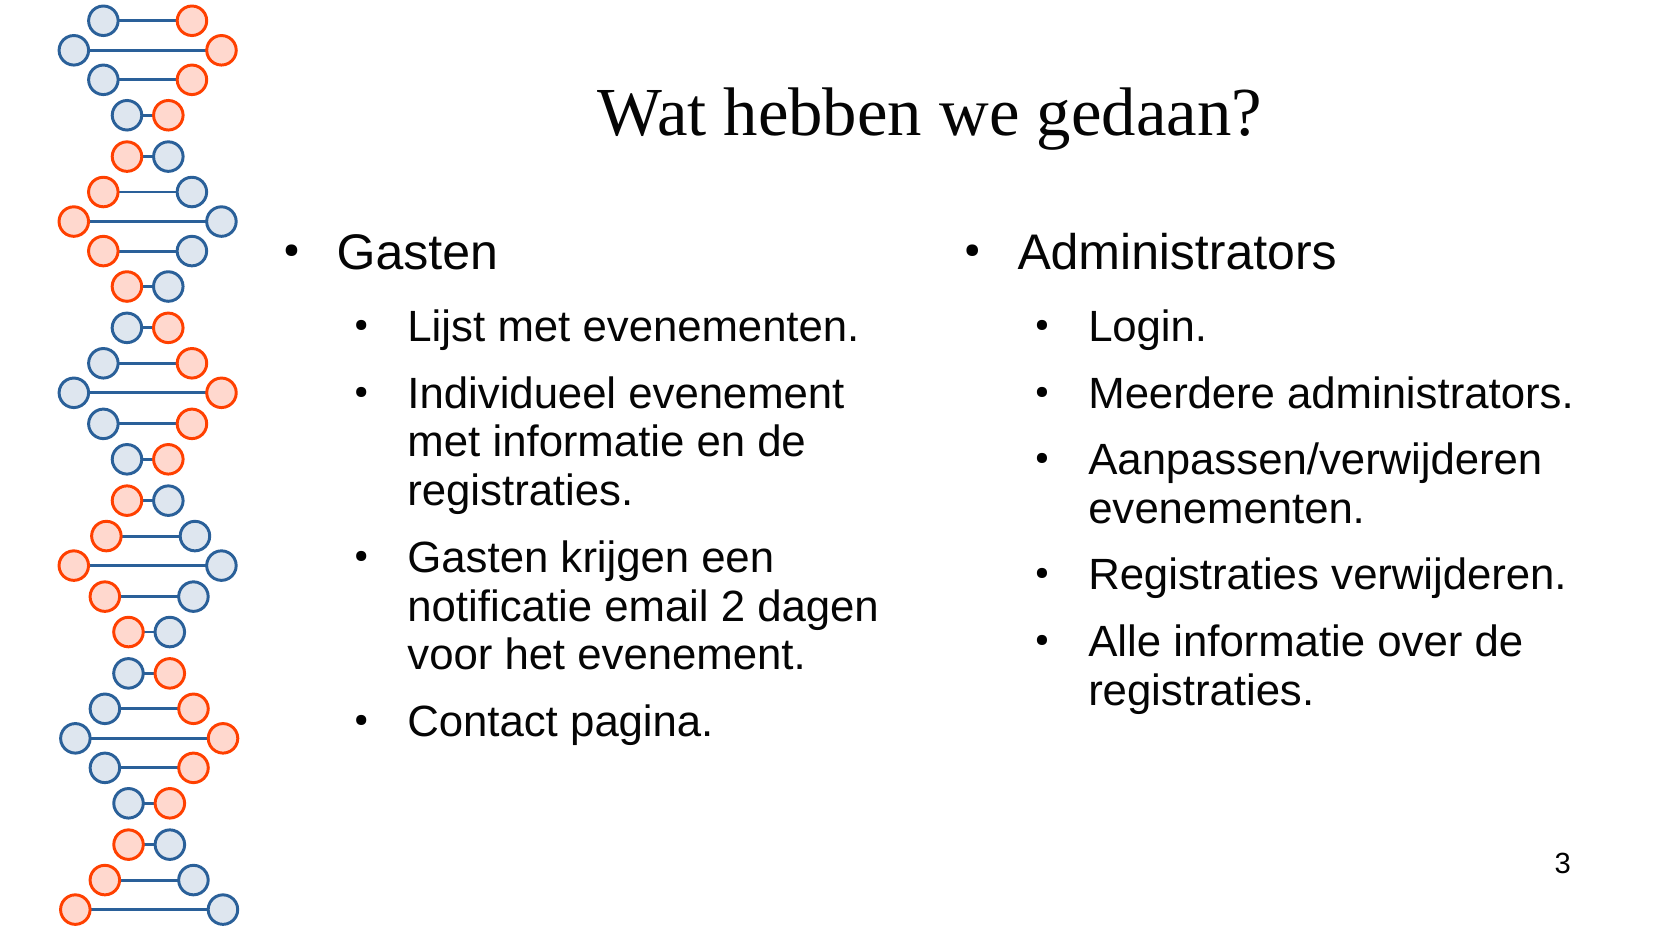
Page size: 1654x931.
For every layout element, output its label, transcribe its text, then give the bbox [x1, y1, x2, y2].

list Administrators Login. Meerdere administrators. Aanpassen/verwijderen evenementen. Registraties verwijderen. Alle informatie over de registraties. [946, 224, 1595, 764]
title Wat hebben we gedaan? [265, 35, 1595, 189]
list Gasten Lijst met evenementen. Individueel evenement met informatie en de registraties. Gasten krijgen een notificatie email 2 dagen voor het evenement. Contact pagina. [265, 224, 915, 764]
